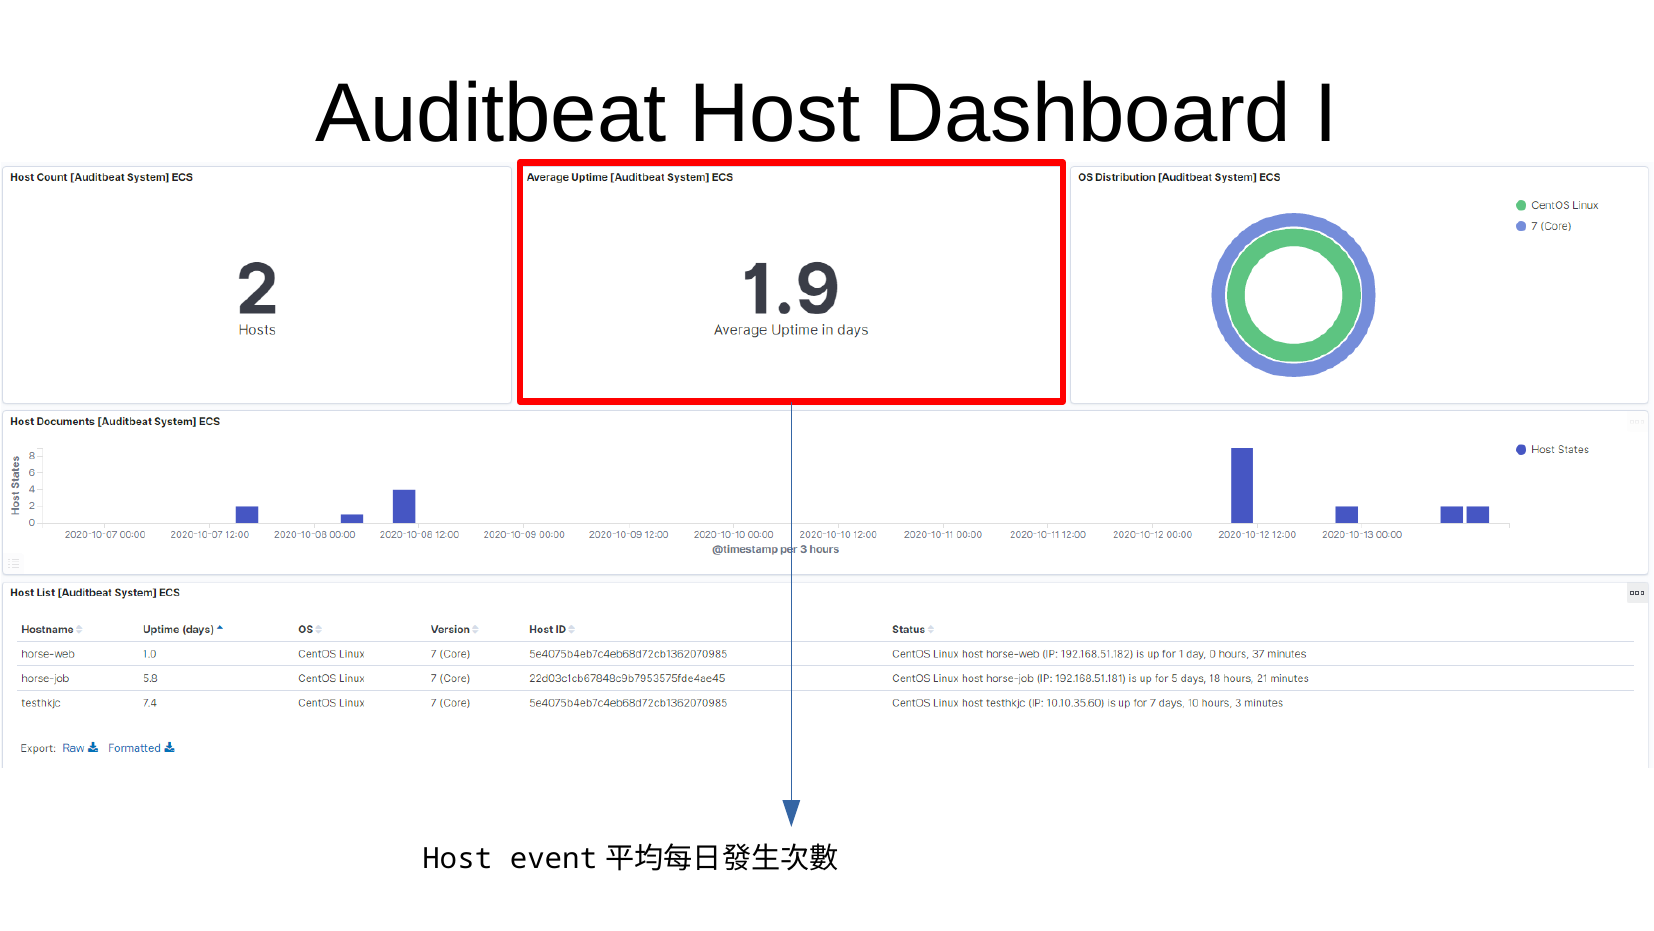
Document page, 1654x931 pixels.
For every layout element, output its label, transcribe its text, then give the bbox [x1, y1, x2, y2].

picture [792, 162, 1654, 768]
picture [523, 166, 1060, 398]
picture [1, 162, 791, 768]
text_box Host event平均每日發生次數 [407, 826, 1176, 886]
text_box Auditbeat Host Dashboard I [47, 59, 1607, 162]
